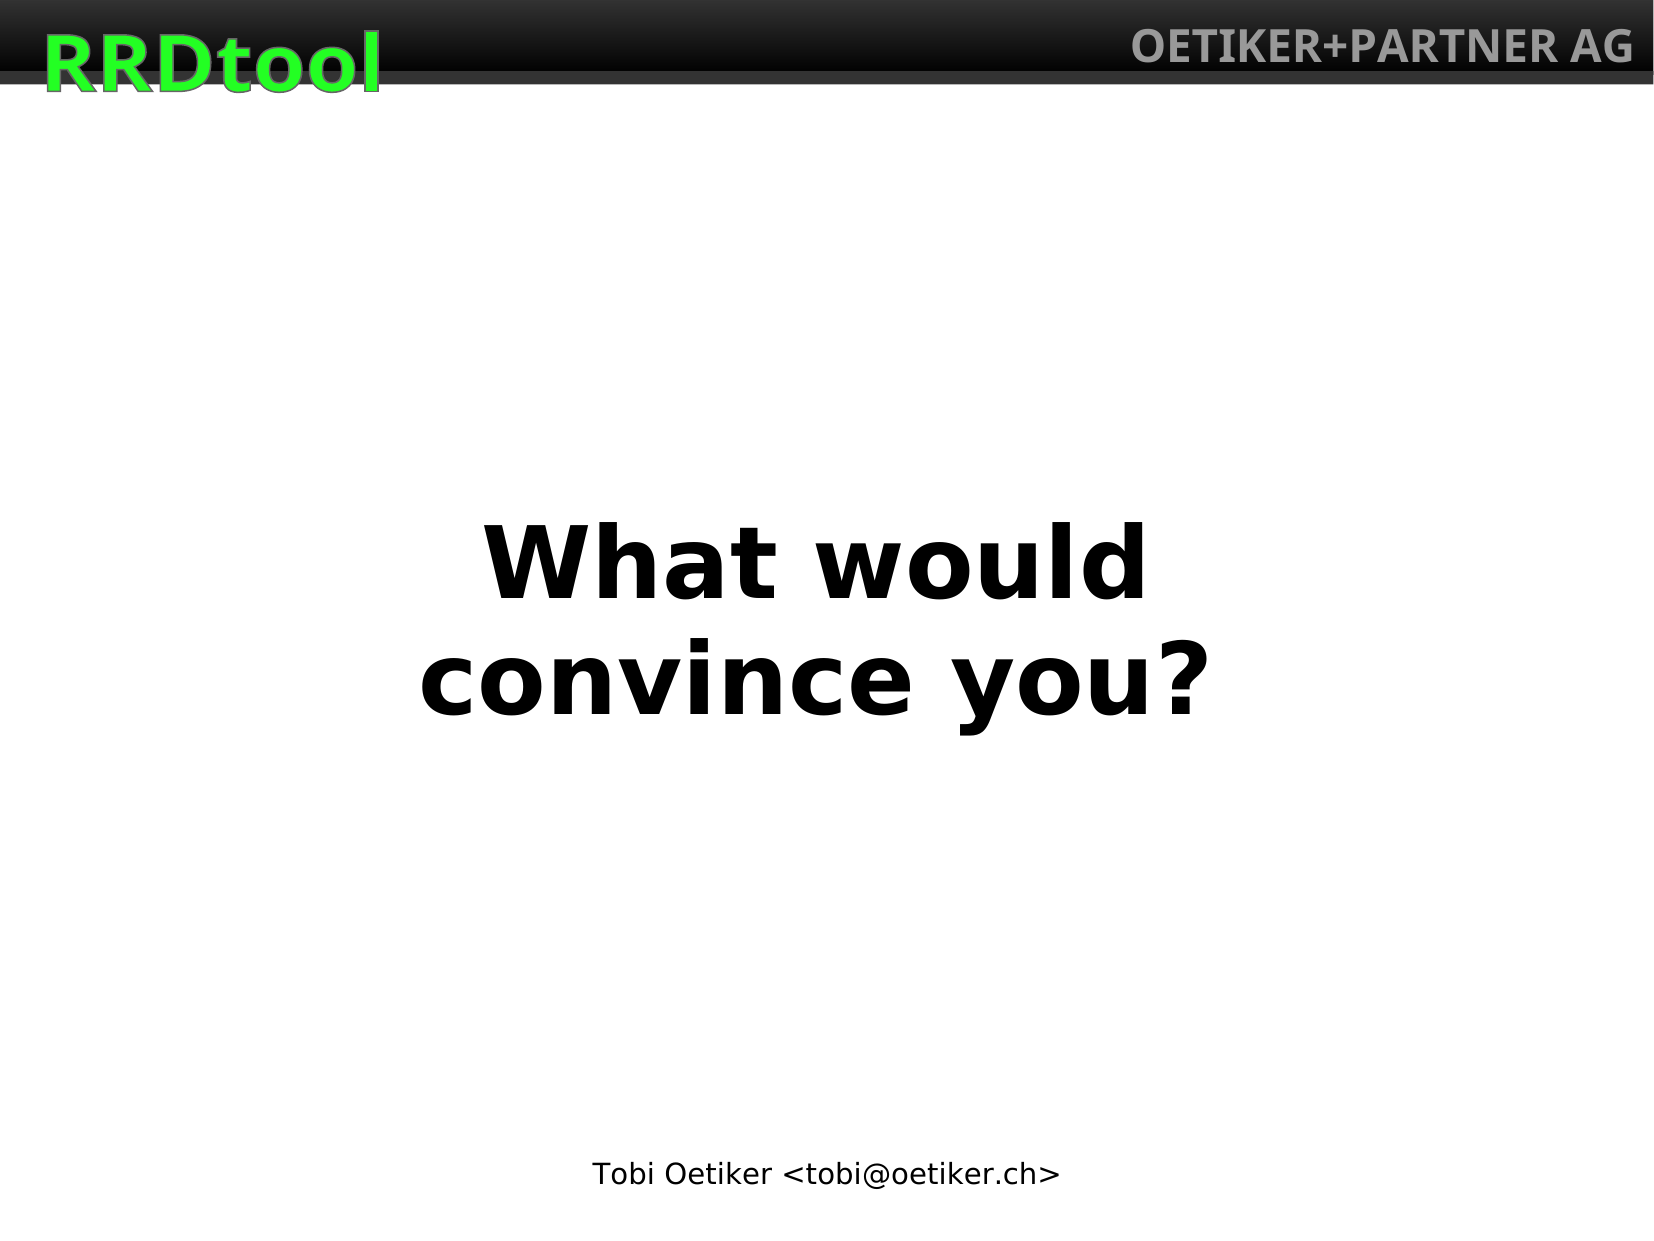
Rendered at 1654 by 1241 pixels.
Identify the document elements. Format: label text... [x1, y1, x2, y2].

title What would convince you? [47, 505, 1586, 739]
